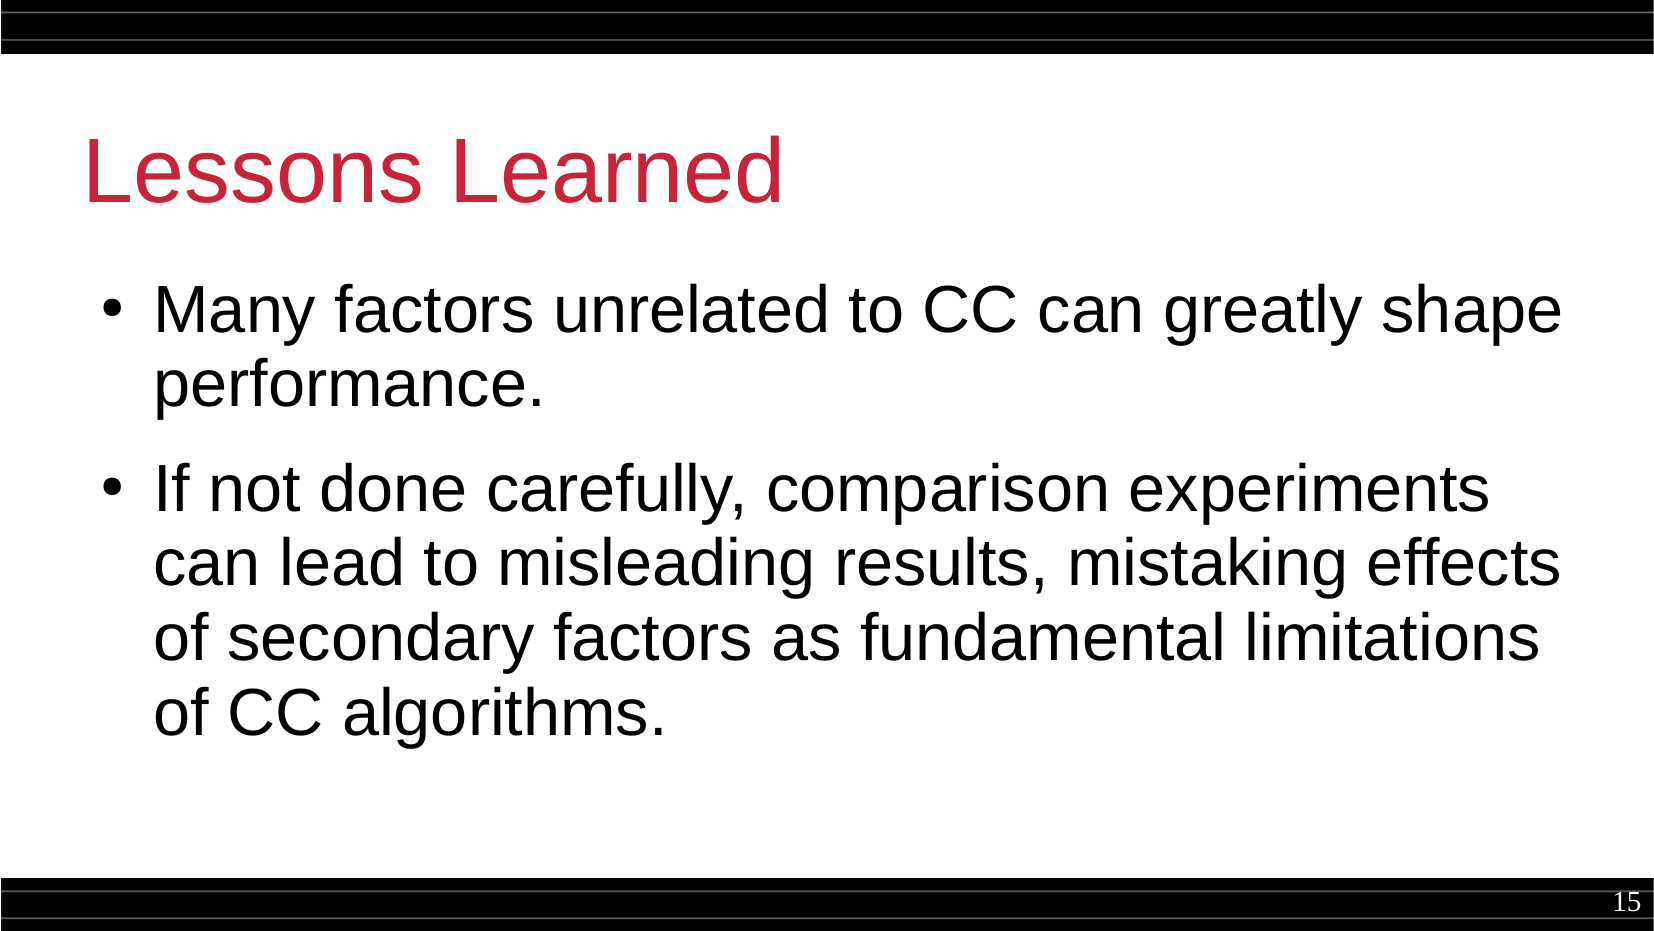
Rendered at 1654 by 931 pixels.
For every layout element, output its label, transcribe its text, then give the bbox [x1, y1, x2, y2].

picture [1, 0, 1654, 54]
list Many factors unrelated to CC can greatly shape performance. If not done carefully, comparison experiments can lead to misleading results, mistaking effects of secondary factors as fundamental limitations of CC algorithms. [82, 271, 1571, 758]
title Lessons Learned [82, 92, 1571, 249]
picture [1, 878, 1654, 931]
